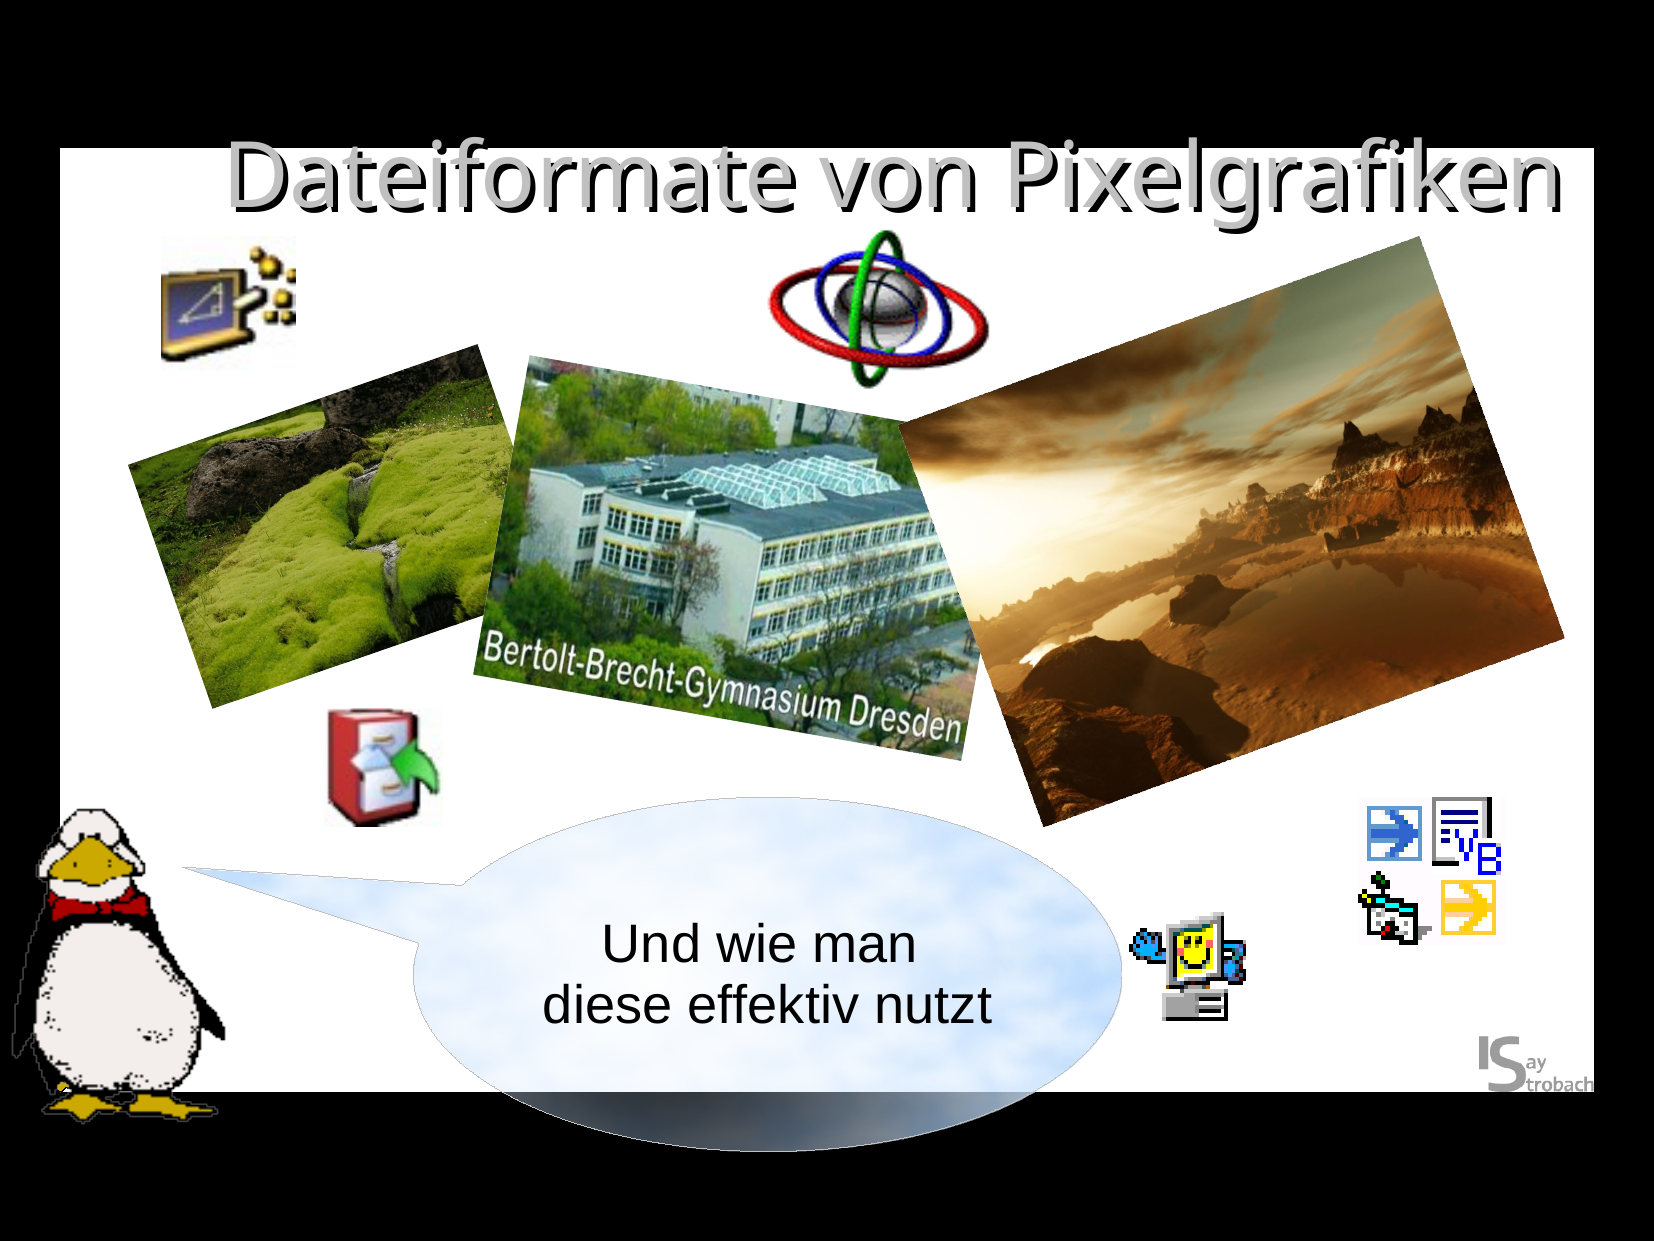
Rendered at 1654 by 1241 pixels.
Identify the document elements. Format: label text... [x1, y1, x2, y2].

picture [1358, 797, 1506, 945]
picture [324, 708, 443, 827]
text_box Und wie man diese effektiv nutzt [647, 797, 891, 809]
picture [0, 797, 237, 1127]
picture [1122, 900, 1258, 1034]
picture [161, 236, 296, 371]
picture [128, 237, 1564, 826]
